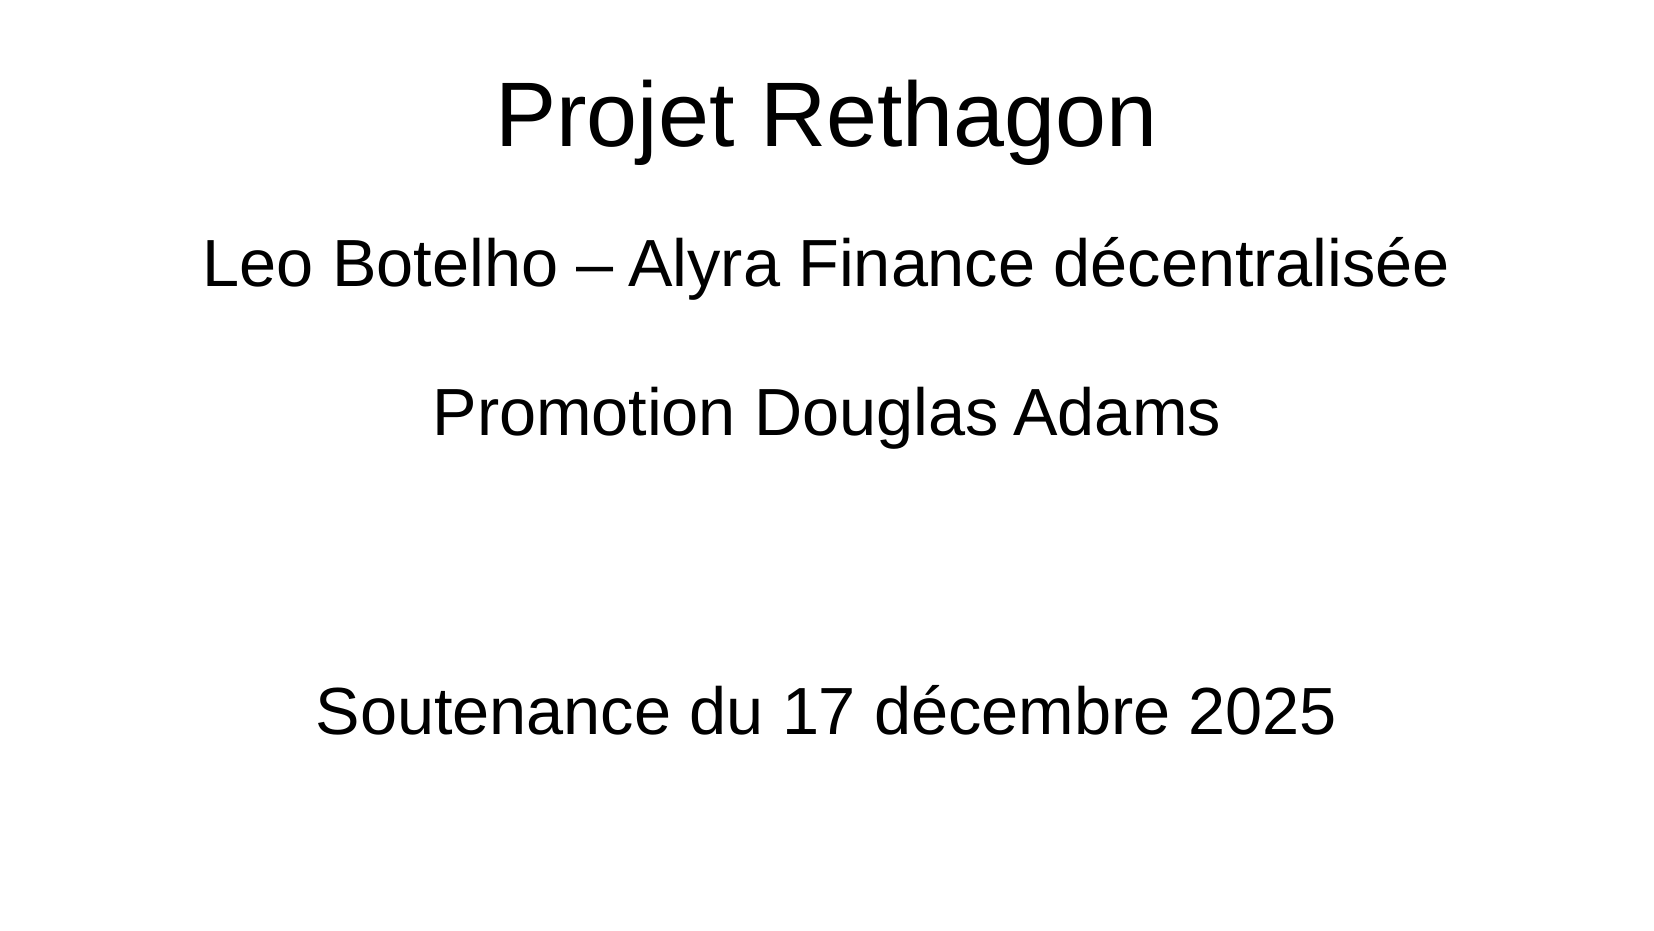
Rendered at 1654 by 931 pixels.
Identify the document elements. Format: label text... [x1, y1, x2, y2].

subtitle Leo Botelho – Alyra Finance décentralisée Promotion Douglas Adams Soutenance du 17 décembre 2025 [82, 217, 1571, 758]
title Projet Rethagon [82, 37, 1571, 193]
